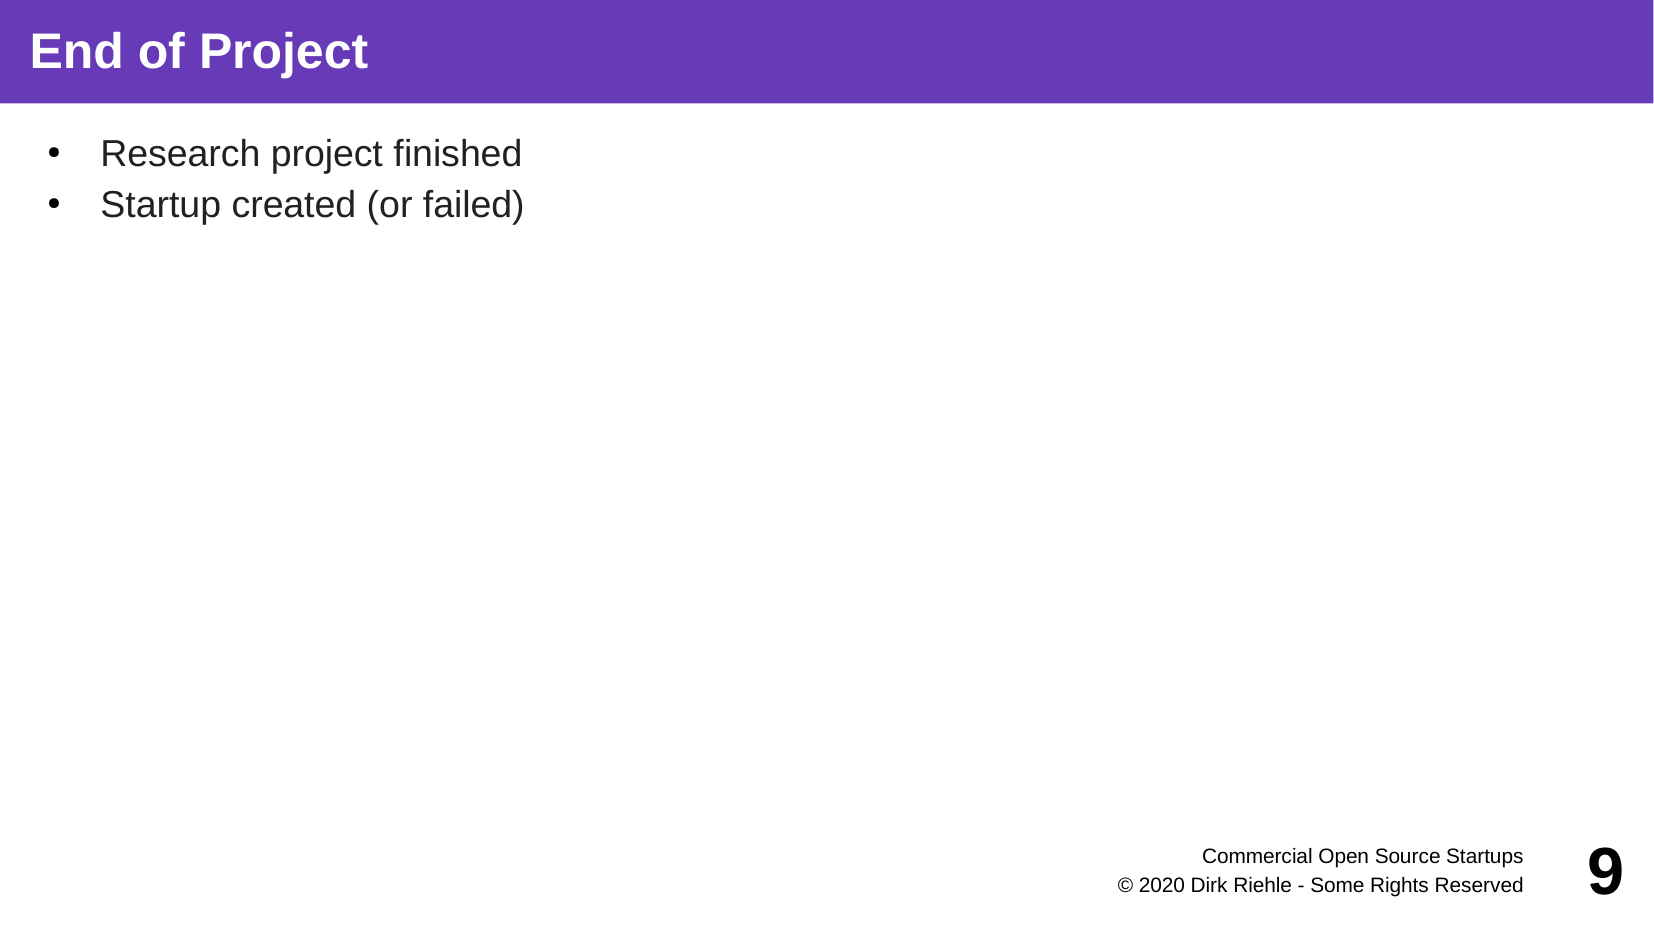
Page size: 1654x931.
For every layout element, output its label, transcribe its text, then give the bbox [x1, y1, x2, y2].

list Research project finished Startup created (or failed) [29, 132, 1625, 813]
title End of Project [0, 0, 1654, 104]
